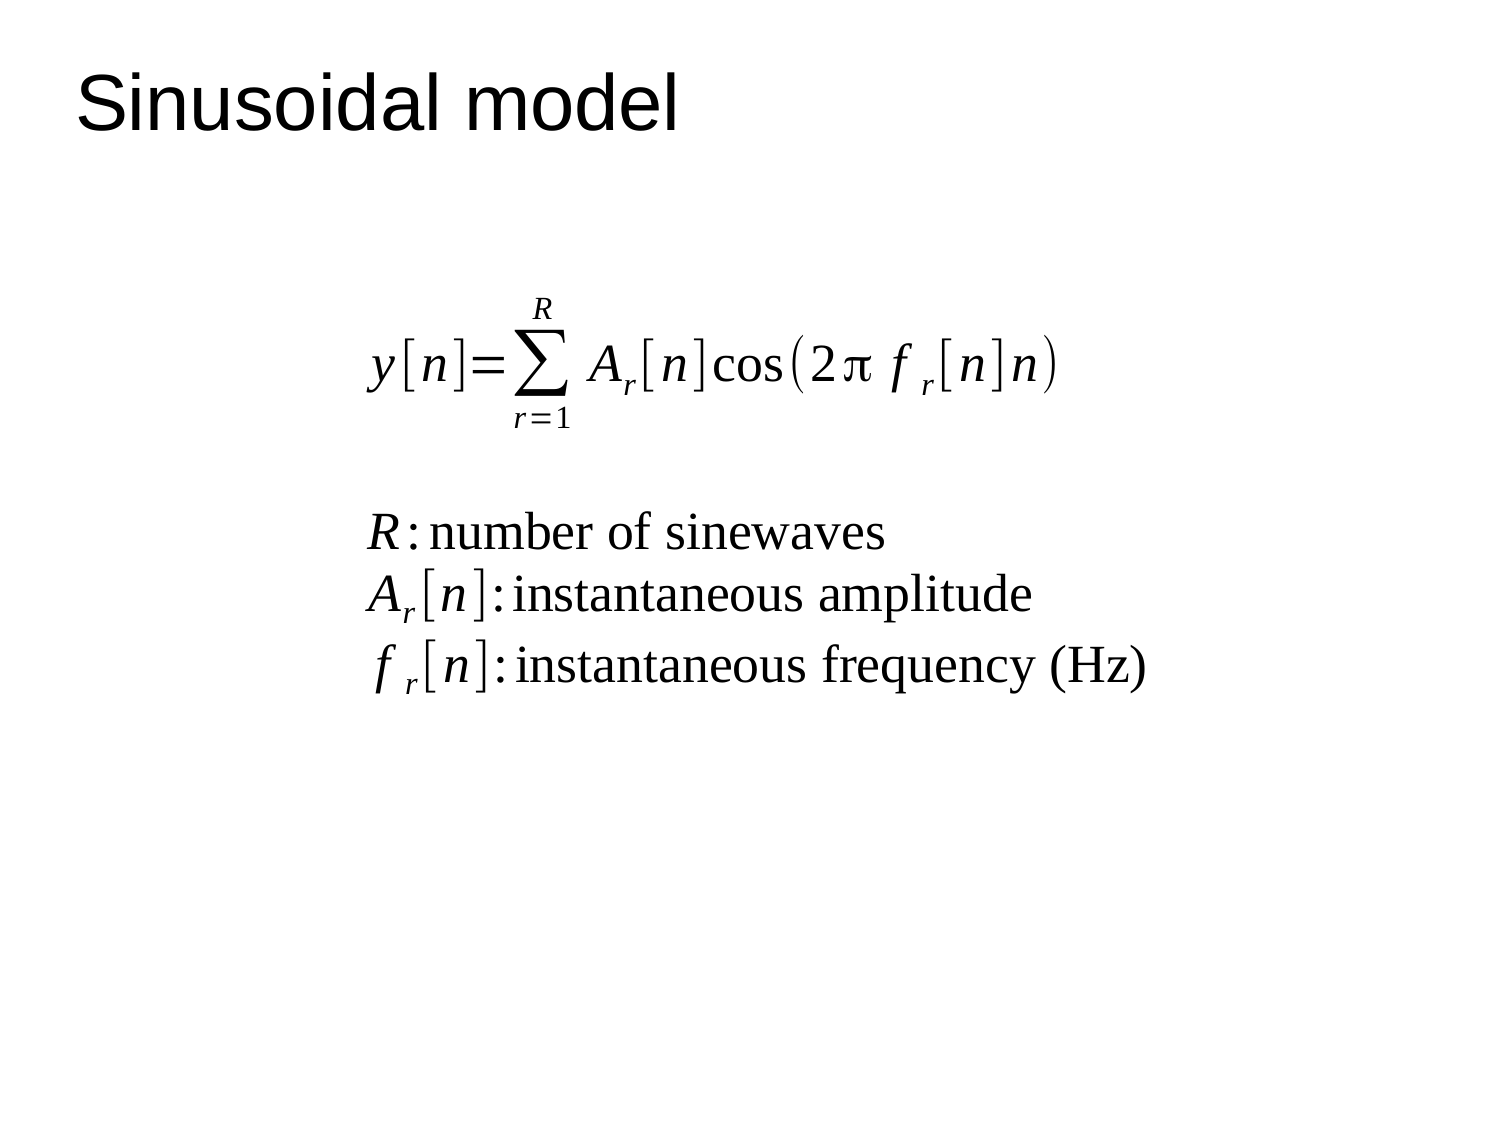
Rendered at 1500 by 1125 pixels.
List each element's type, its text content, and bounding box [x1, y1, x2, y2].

title Sinusoidal model [75, 9, 1425, 198]
chart [357, 290, 1155, 764]
